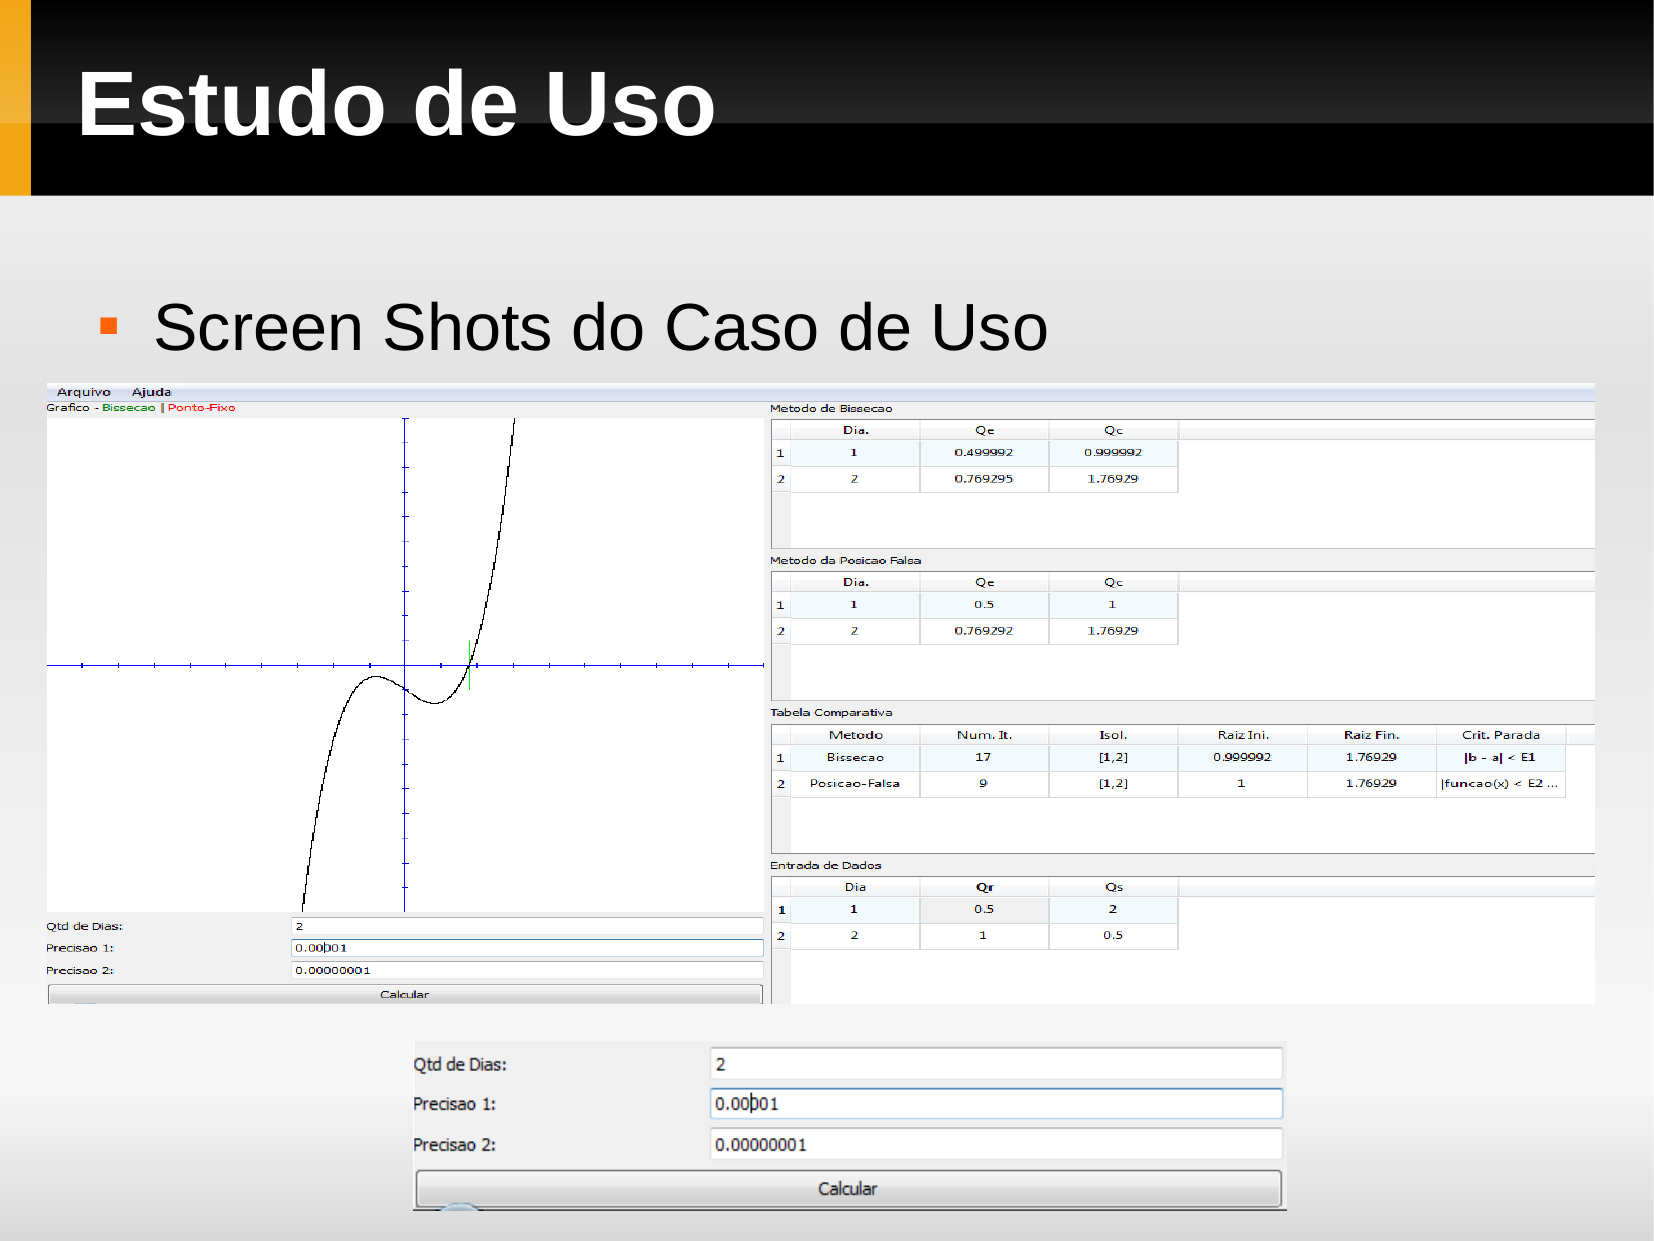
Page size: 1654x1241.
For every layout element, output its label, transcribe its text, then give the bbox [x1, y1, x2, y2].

list Screen Shots do Caso de Uso [82, 290, 1571, 383]
title Estudo de Uso [76, 7, 1565, 200]
list Screen Shots do Caso de Uso [82, 1004, 1571, 1094]
picture [0, 0, 1654, 1241]
